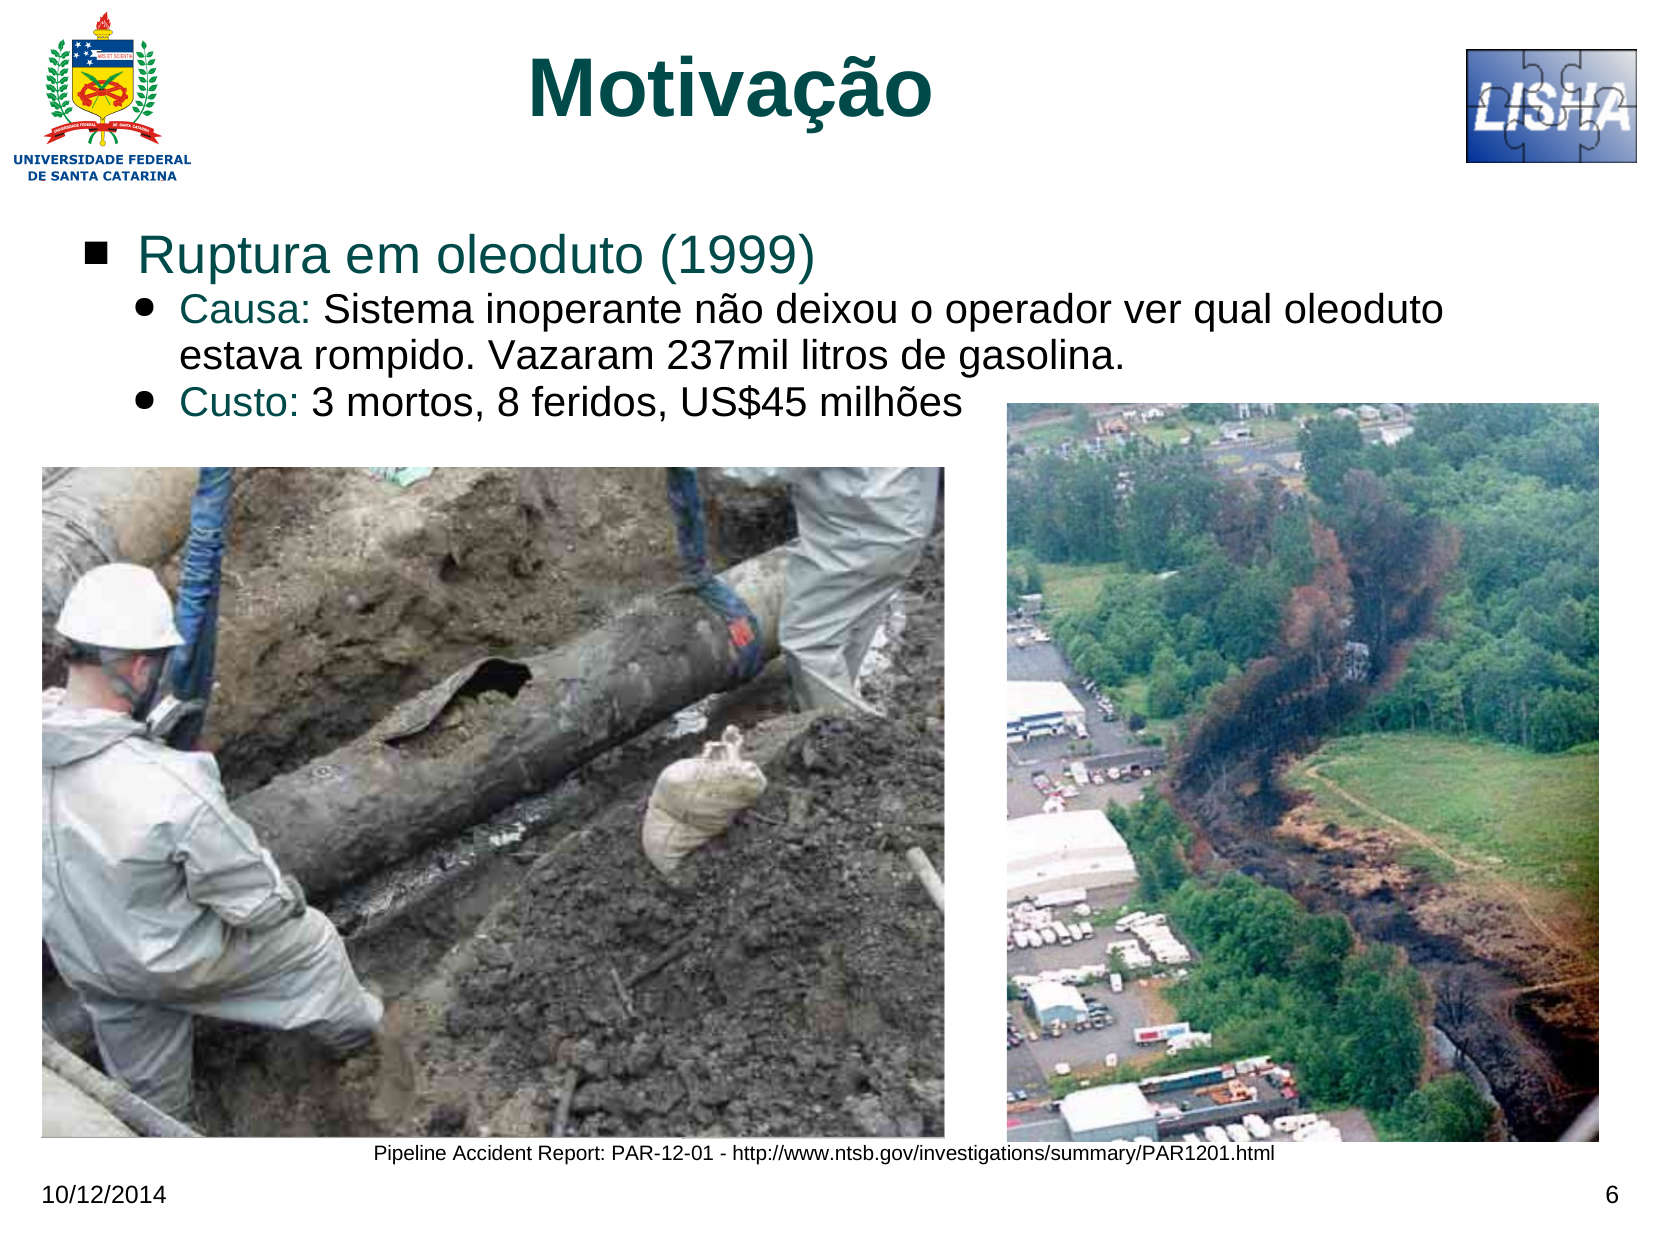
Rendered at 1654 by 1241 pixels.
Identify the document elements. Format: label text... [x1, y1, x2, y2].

picture [1466, 49, 1637, 163]
picture [13, 6, 191, 181]
text_box Pipeline Accident Report: PAR-12-01 - http://www.ntsb.gov/investigations/summary/PAR1201.html [0, 1141, 1650, 1220]
title Motivação [37, 37, 1426, 151]
list Ruptura em oleoduto (1999) Causa: Sistema inoperante não deixou o operador ver qual oleoduto estava rompido. Vazaram 237mil litros de gasolina. Custo: 3 mortos, 8 feridos, US$45 milhões [37, 225, 1506, 449]
picture [1006, 403, 1599, 1141]
picture [41, 467, 945, 1139]
